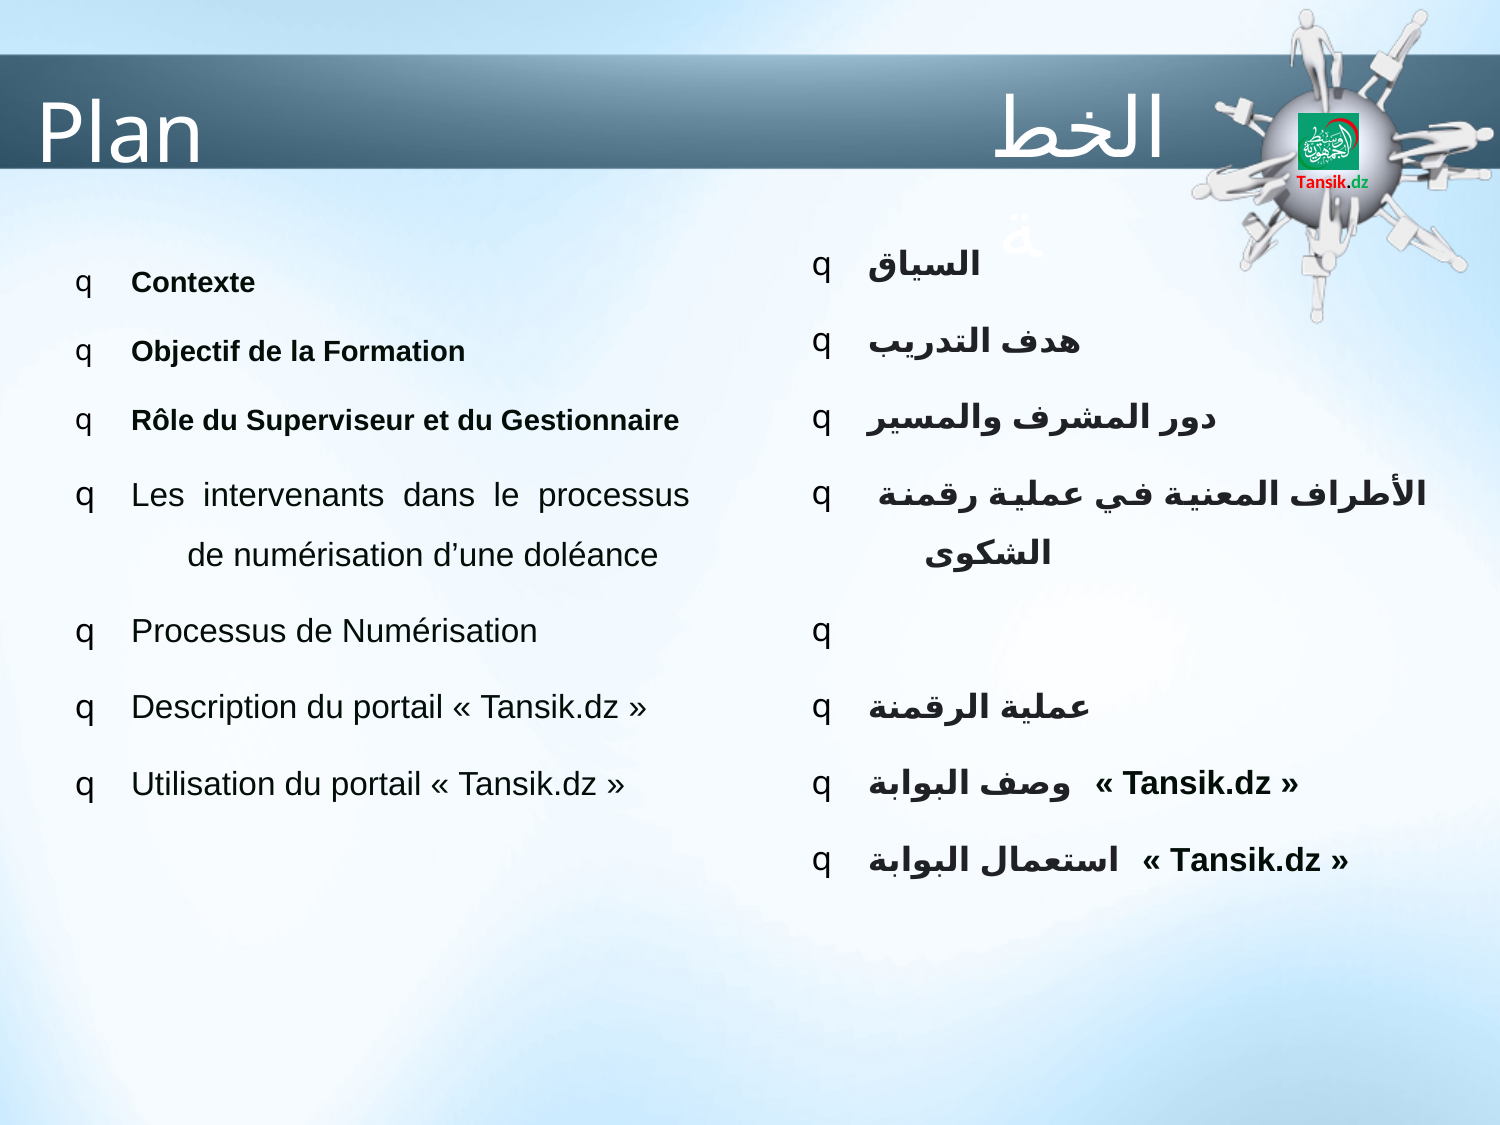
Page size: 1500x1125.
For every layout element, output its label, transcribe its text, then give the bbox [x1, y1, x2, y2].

text_box السياق هدف التدريب دور المشرف والمسير الأطراف المعنية في عملية رقمنة الشكوى عملية الرقمنة وصف البوابة « Tansik.dz » استعمال البوابة « Tansik.dz » [796, 158, 1443, 862]
text_box Contexte Objectif de la Formation Rôle du Superviseur et du Gestionnaire Les intervenants dans le processus de numérisation d’une doléance Processus de Numérisation Description du portail « Tansik.dz » Utilisation du portail « Tansik.dz » [59, 176, 706, 893]
title Plan [20, 71, 244, 155]
picture [1298, 113, 1359, 158]
text_box الخطة [982, 66, 1206, 149]
